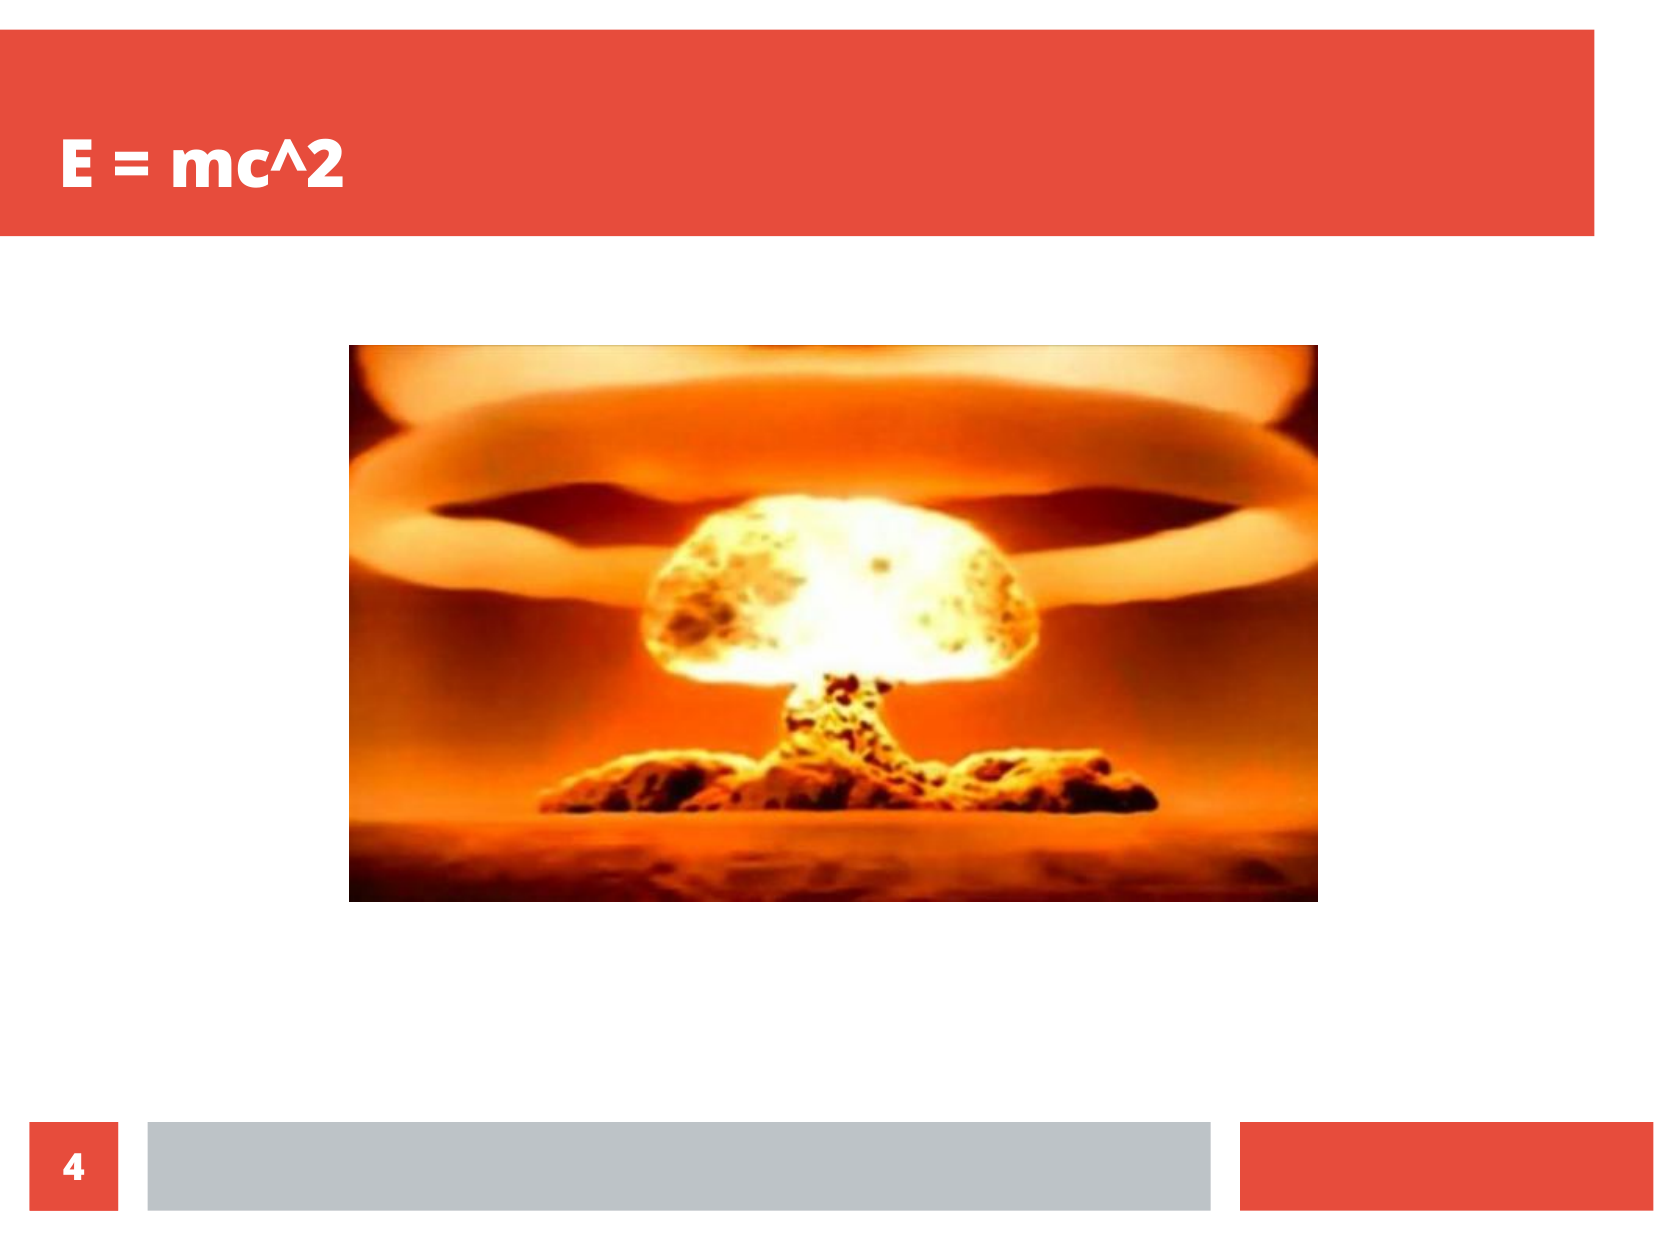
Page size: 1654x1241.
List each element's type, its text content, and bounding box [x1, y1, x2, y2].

title E = mc^2 [59, 59, 1595, 207]
picture [349, 345, 1318, 902]
